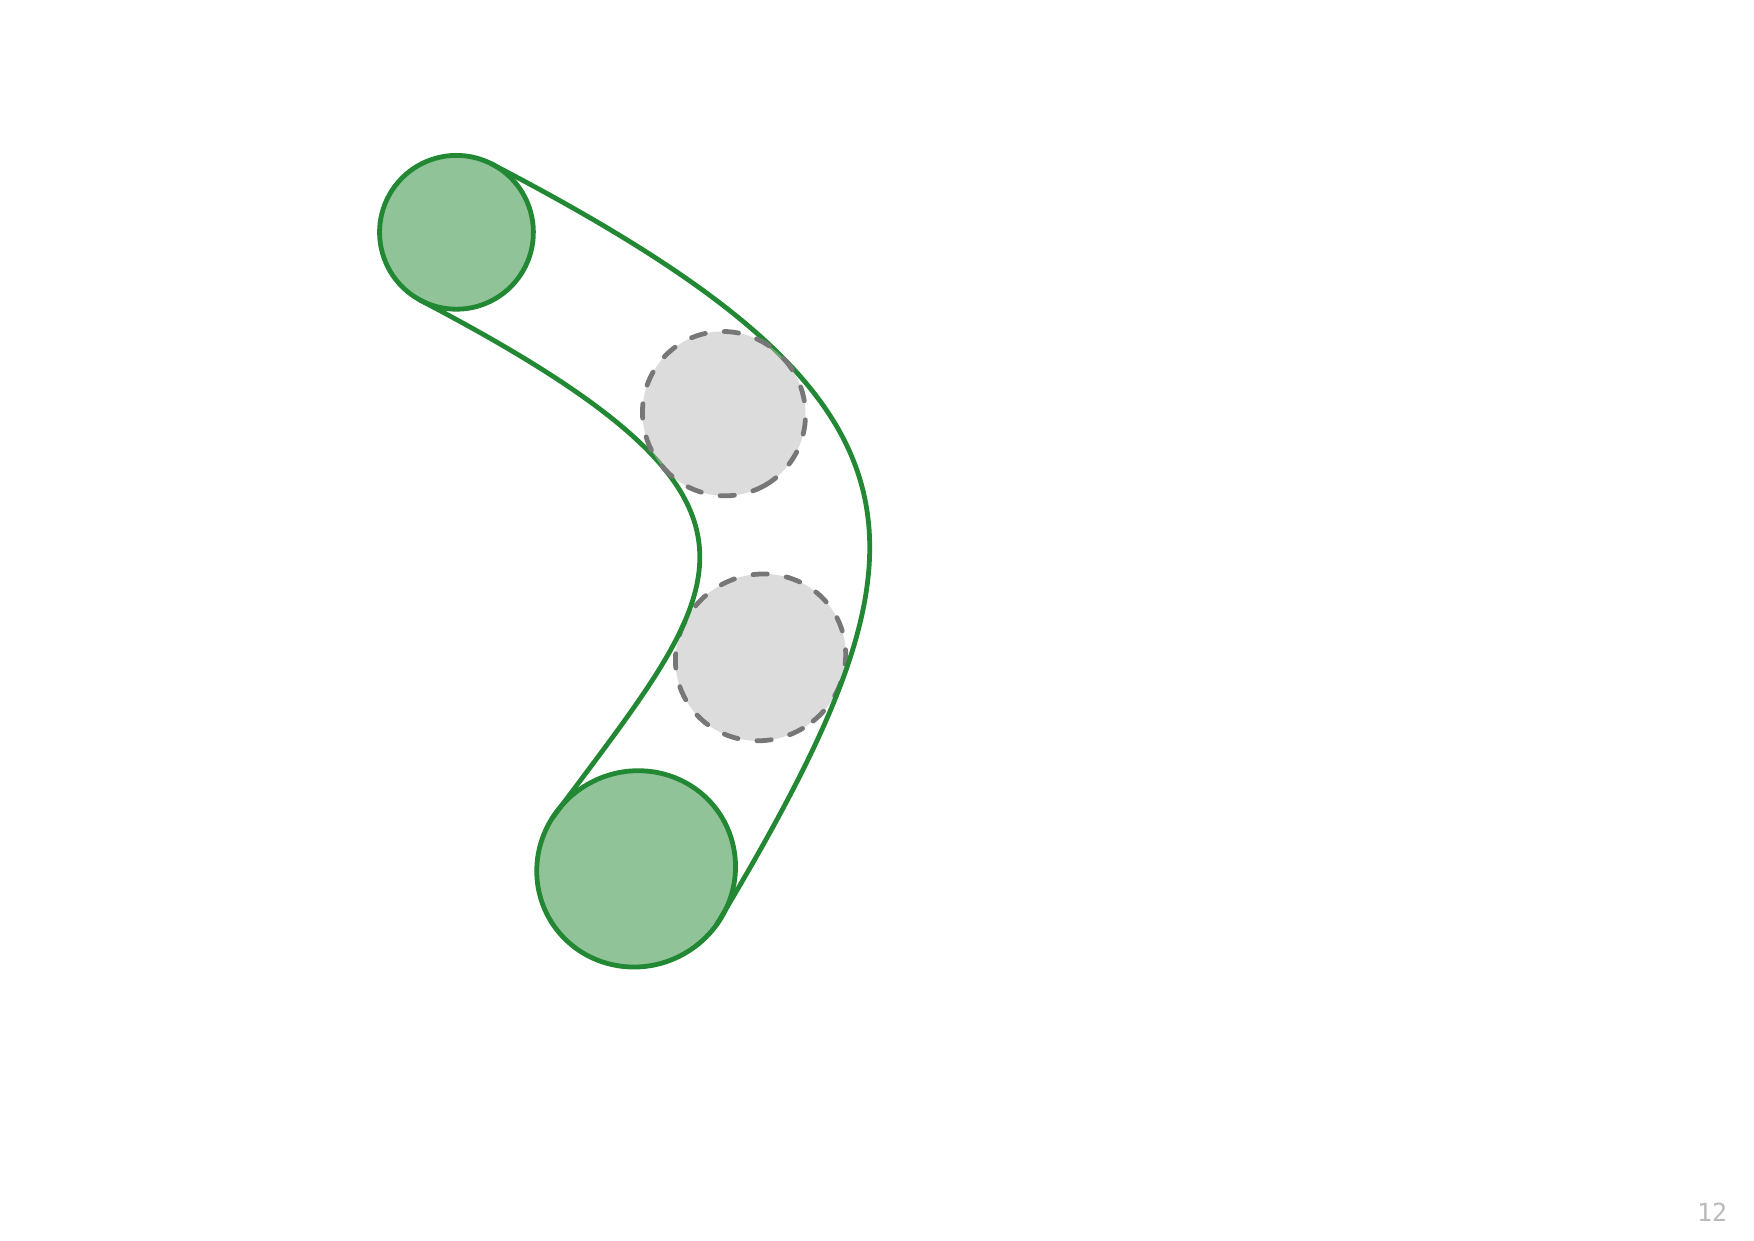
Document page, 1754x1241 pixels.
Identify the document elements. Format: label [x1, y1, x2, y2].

text_box [642, 331, 806, 496]
text_box [675, 573, 846, 741]
text_box [379, 155, 534, 310]
text_box [536, 770, 736, 968]
